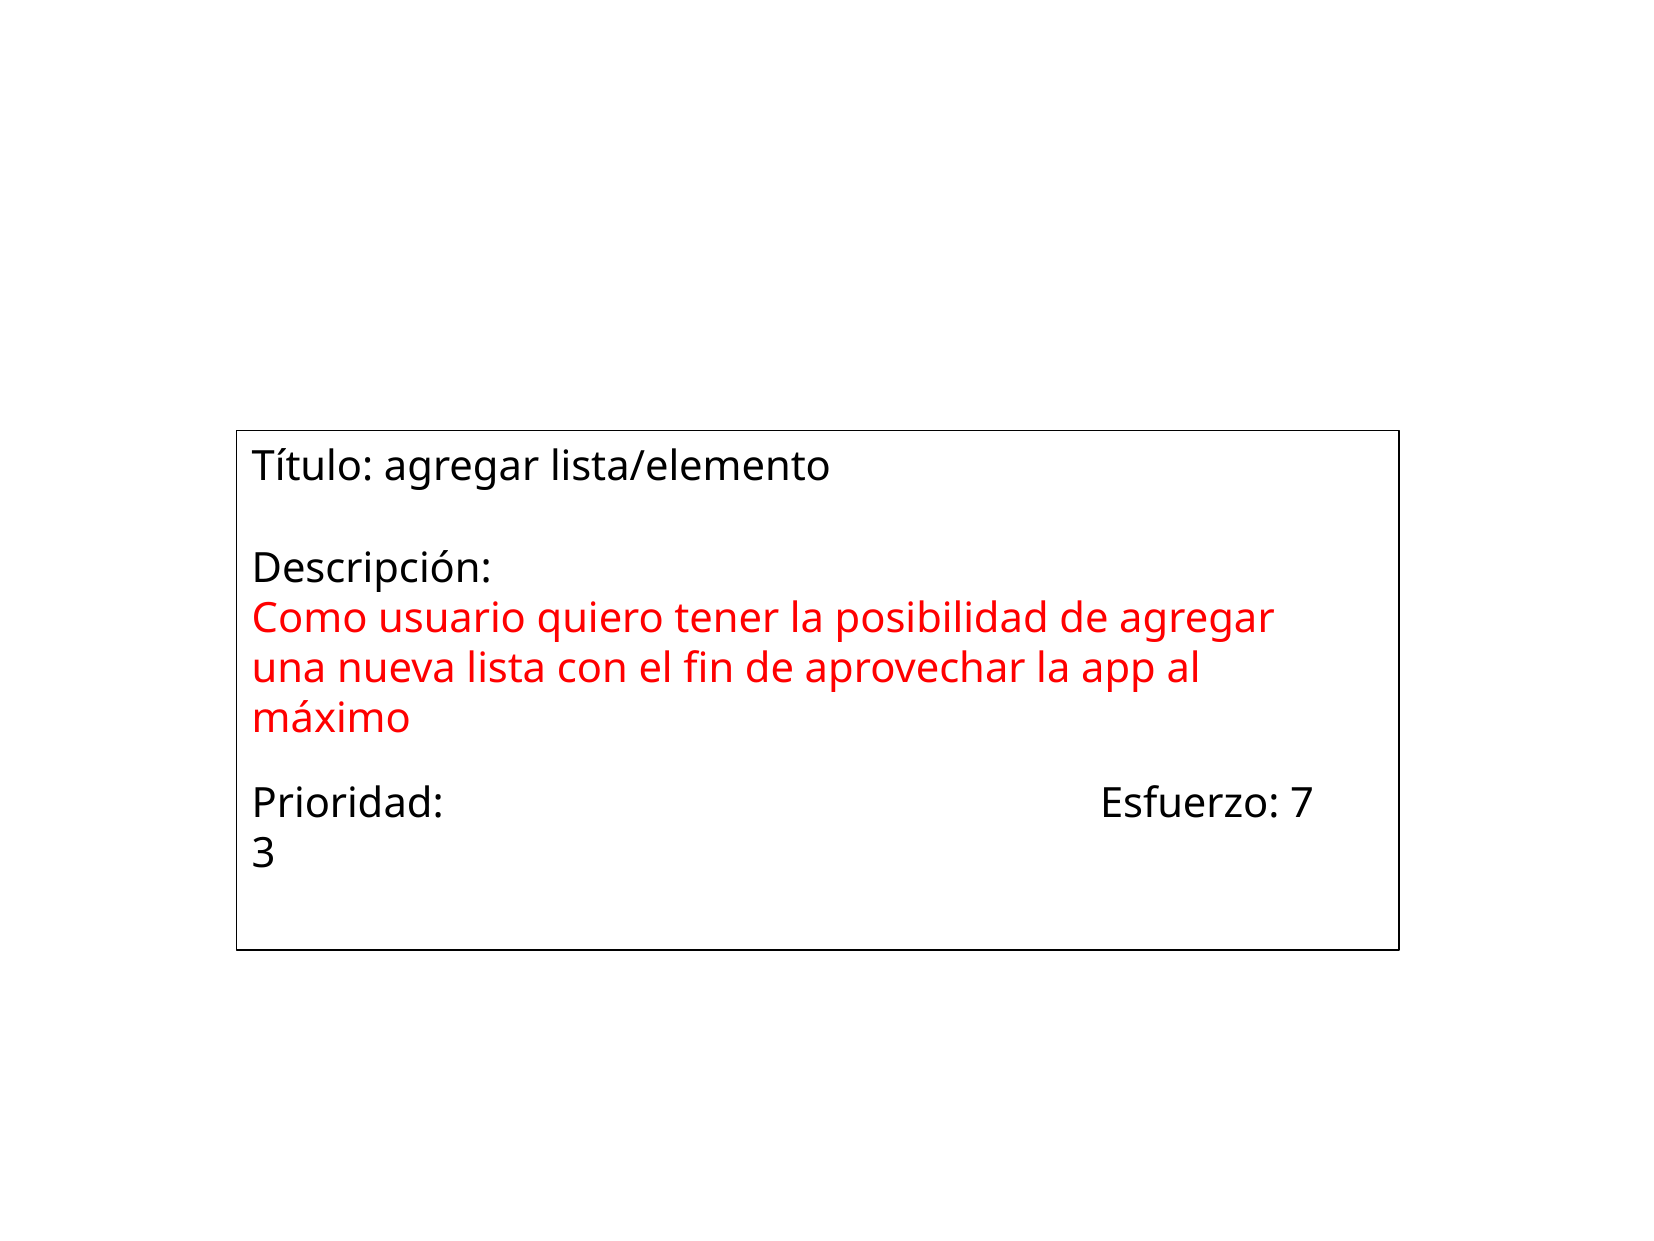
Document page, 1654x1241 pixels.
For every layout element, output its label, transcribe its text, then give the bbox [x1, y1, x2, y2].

text_box Título: agregar lista/elemento Descripción: Como usuario quiero tener la posibilidad de agregar una nueva lista con el fin de aprovechar la app al máximo [251, 436, 1344, 741]
text_box Esfuerzo: 7 [1100, 773, 1337, 826]
text_box Prioridad: 3 [251, 773, 446, 876]
